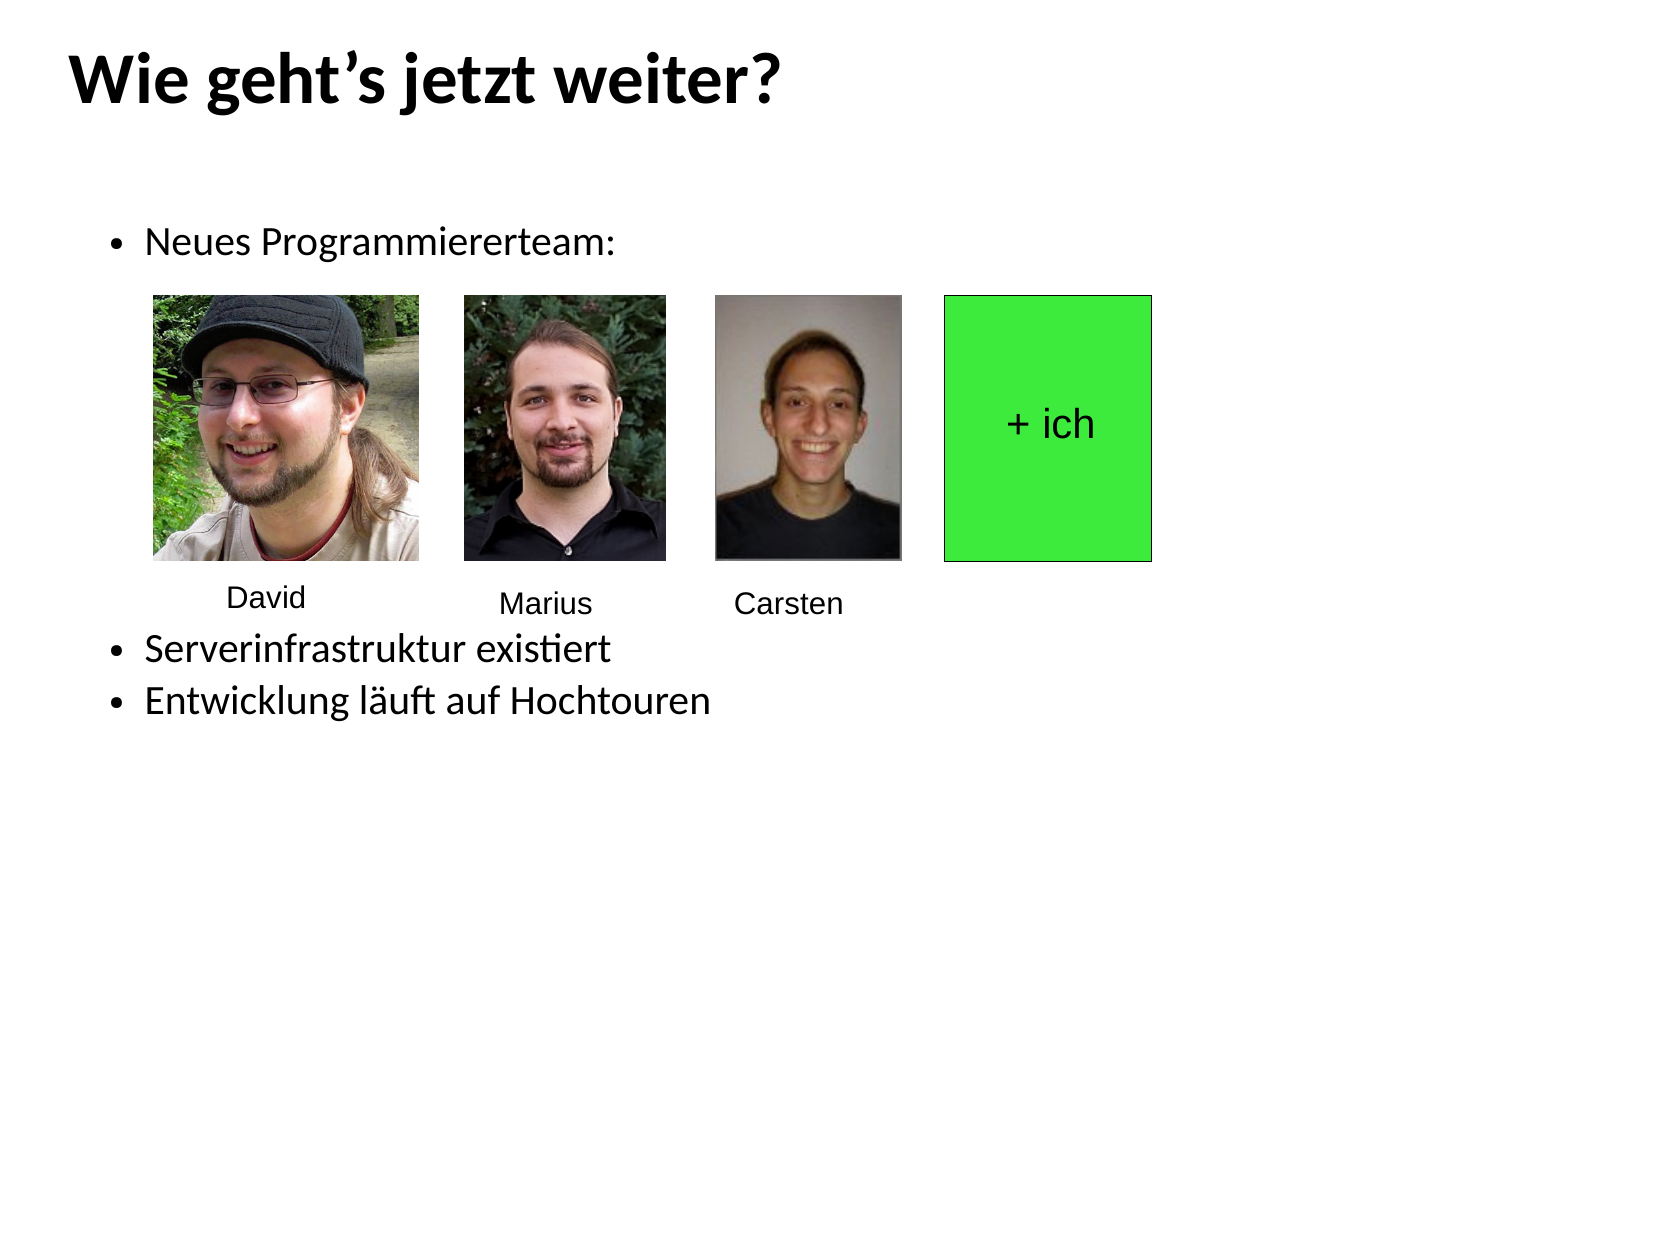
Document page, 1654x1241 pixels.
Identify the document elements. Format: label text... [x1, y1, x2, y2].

picture [464, 295, 666, 562]
text_box Neues Programmiererteam: Serverinfrastruktur existiert Entwicklung läuft auf Hochtouren [59, 206, 1418, 1123]
text_box Marius [484, 578, 609, 629]
text_box Wie geht’s jetzt weiter? [54, 41, 1217, 171]
picture [715, 295, 902, 562]
text_box Carsten [719, 578, 859, 629]
text_box David [211, 572, 321, 623]
text_box + ich [991, 393, 1111, 455]
picture [153, 295, 419, 562]
